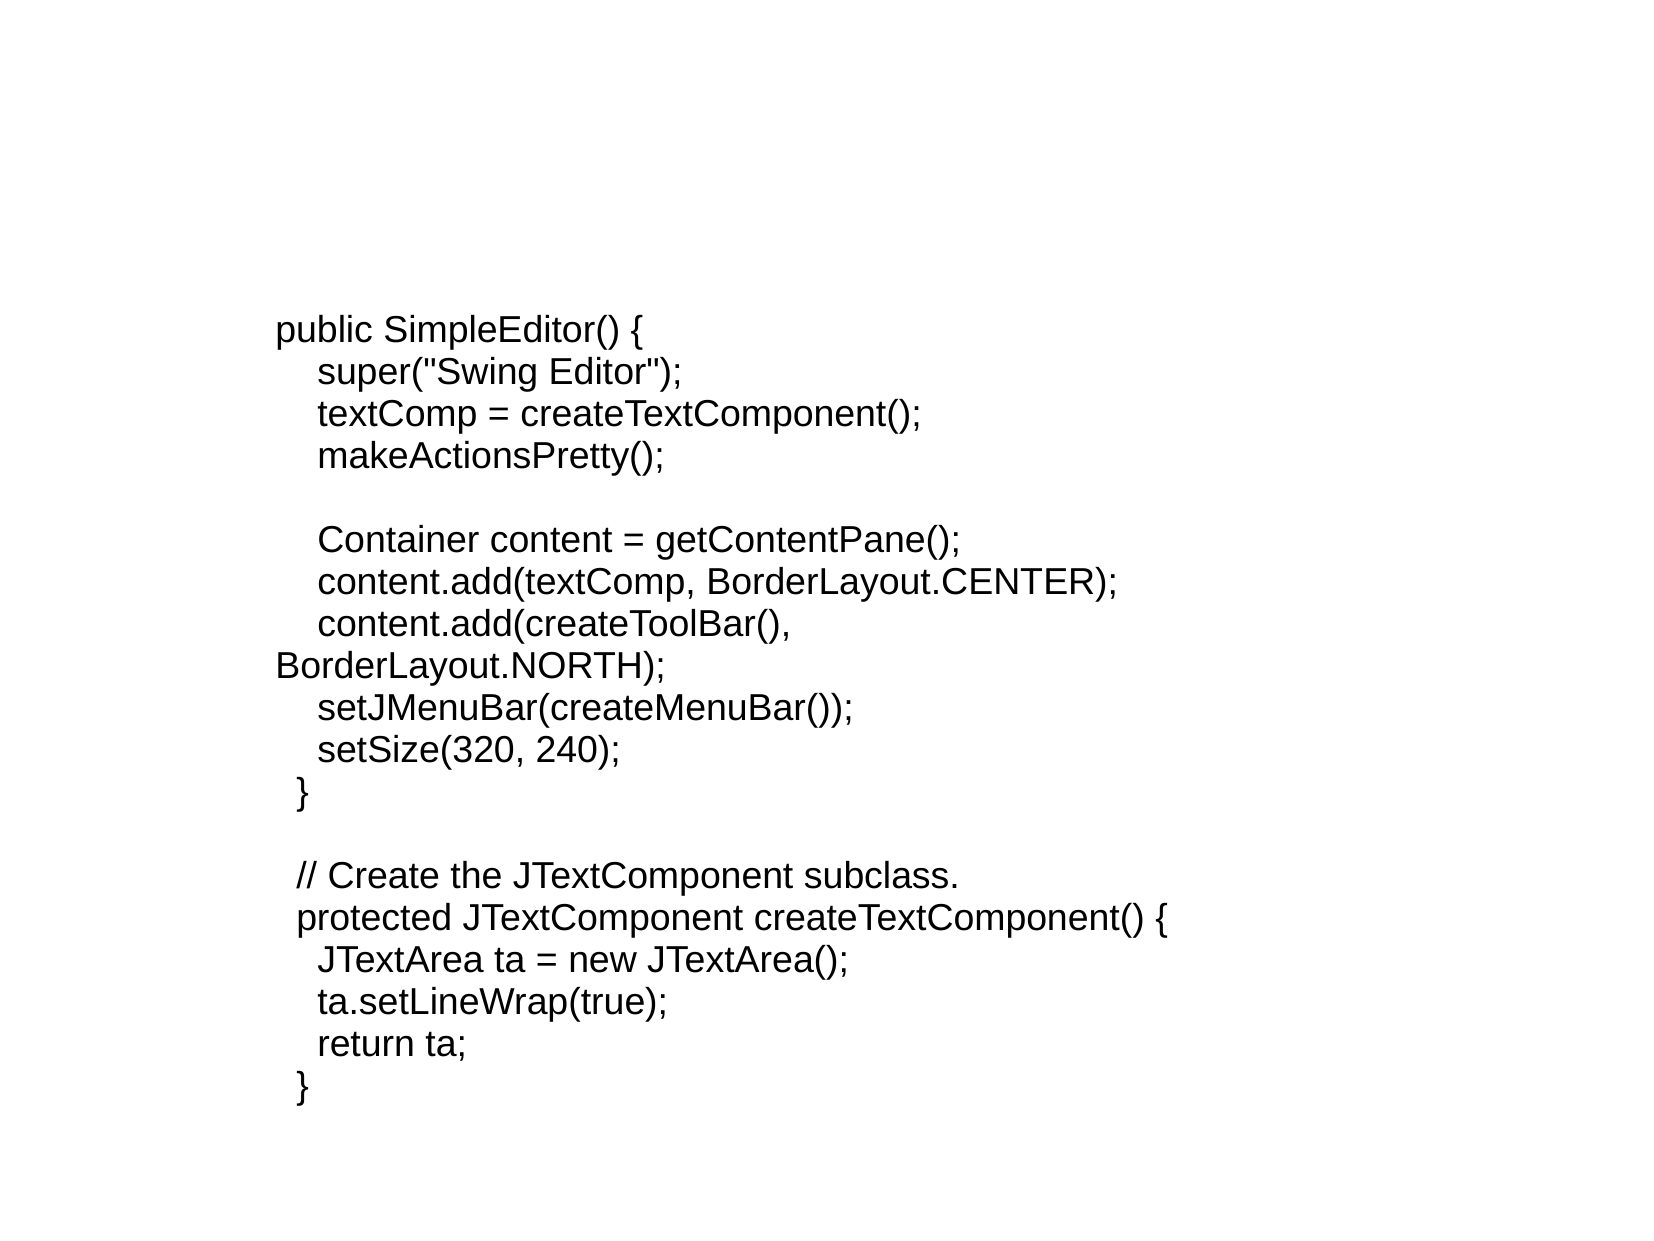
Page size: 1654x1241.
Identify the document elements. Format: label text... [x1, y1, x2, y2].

text_box public SimpleEditor() { super("Swing Editor"); textComp = createTextComponent(); makeActionsPretty(); Container content = getContentPane(); content.add(textComp, BorderLayout.CENTER); content.add(createToolBar(), BorderLayout.NORTH); setJMenuBar(createMenuBar()); setSize(320, 240); } // Create the JTextComponent subclass. protected JTextComponent createTextComponent() { JTextArea ta = new JTextArea(); ta.setLineWrap(true); return ta; } [260, 301, 1208, 1073]
